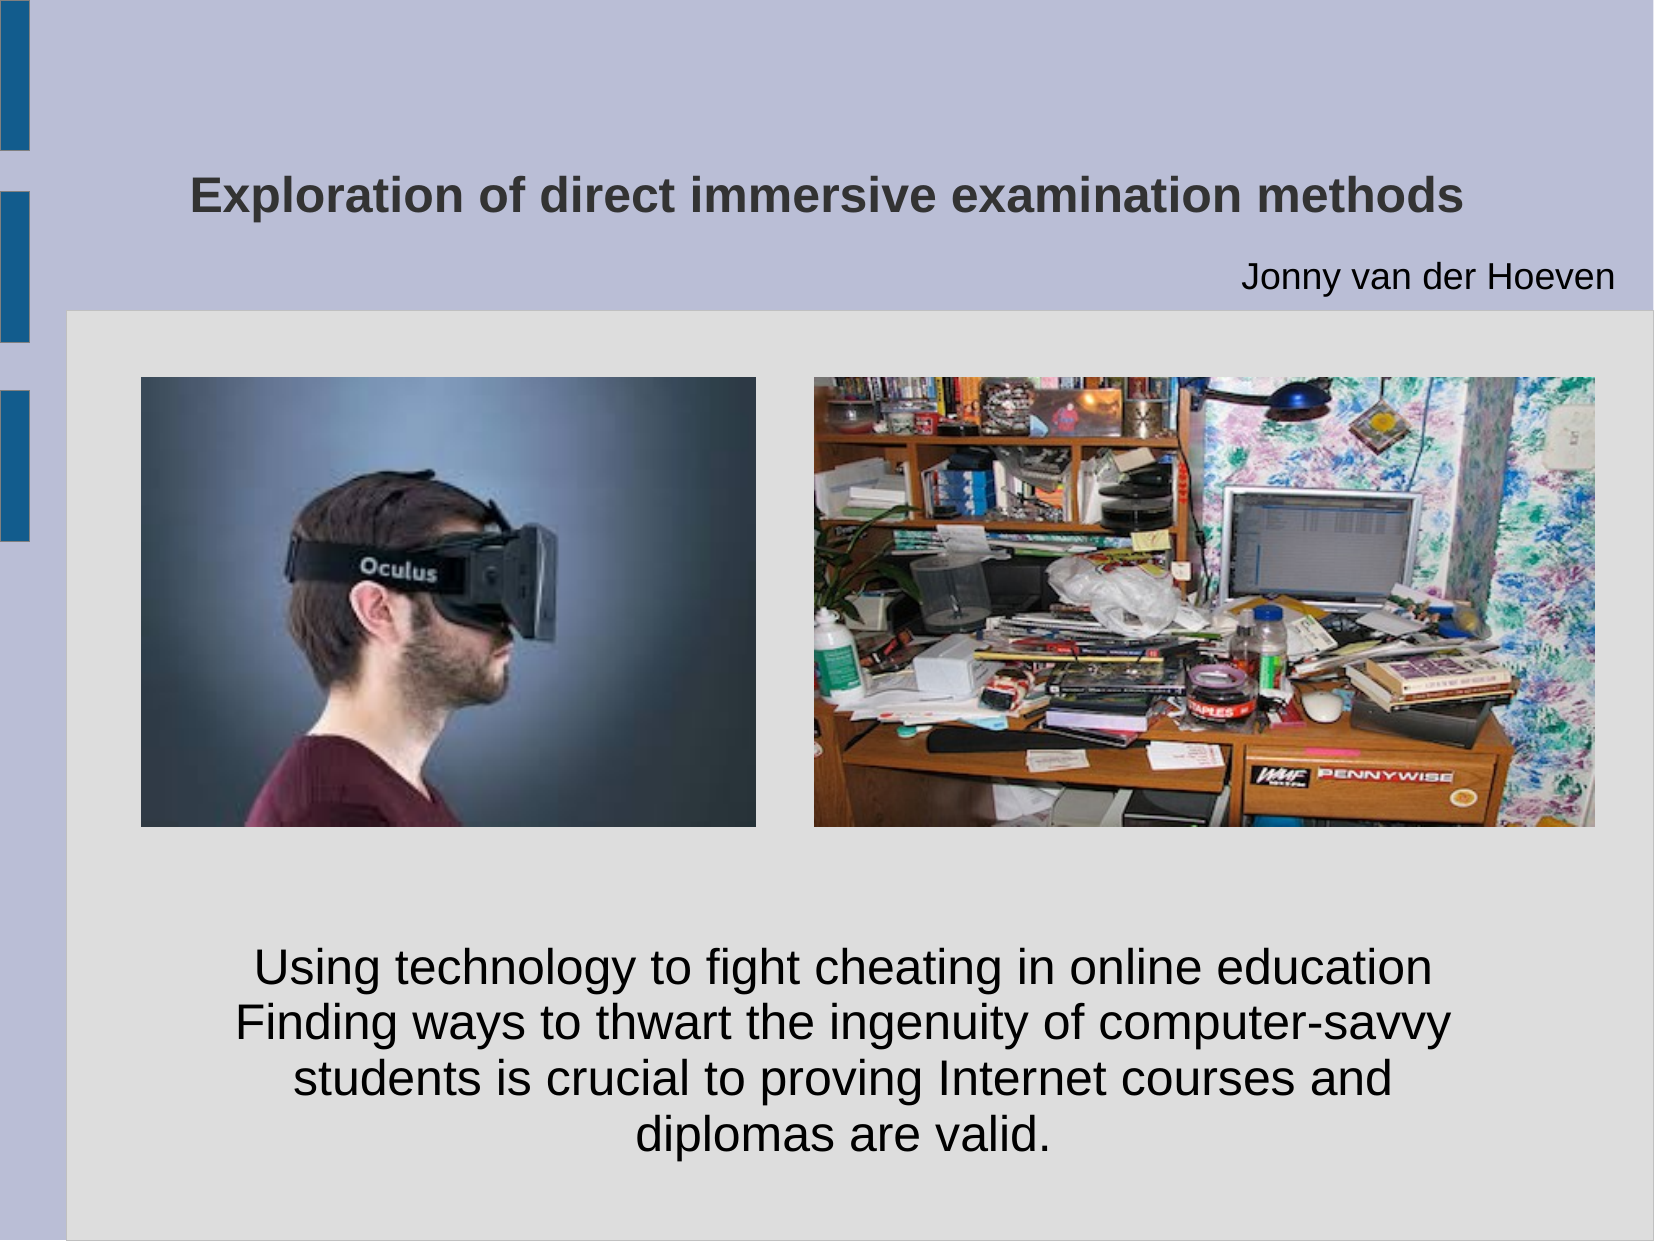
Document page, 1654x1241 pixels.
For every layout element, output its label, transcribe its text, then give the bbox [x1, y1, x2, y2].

title Exploration of direct immersive examination methods [121, 91, 1534, 299]
picture [141, 377, 756, 827]
picture [814, 377, 1595, 827]
picture [1274, 822, 1295, 827]
text_box Jonny van der Hoeven [1226, 248, 1630, 305]
subtitle Using technology to fight cheating in online education Finding ways to thwart the ingenuity of computer-savvy students is crucial to proving Internet courses and diplomas are valid. [212, 919, 1475, 1182]
